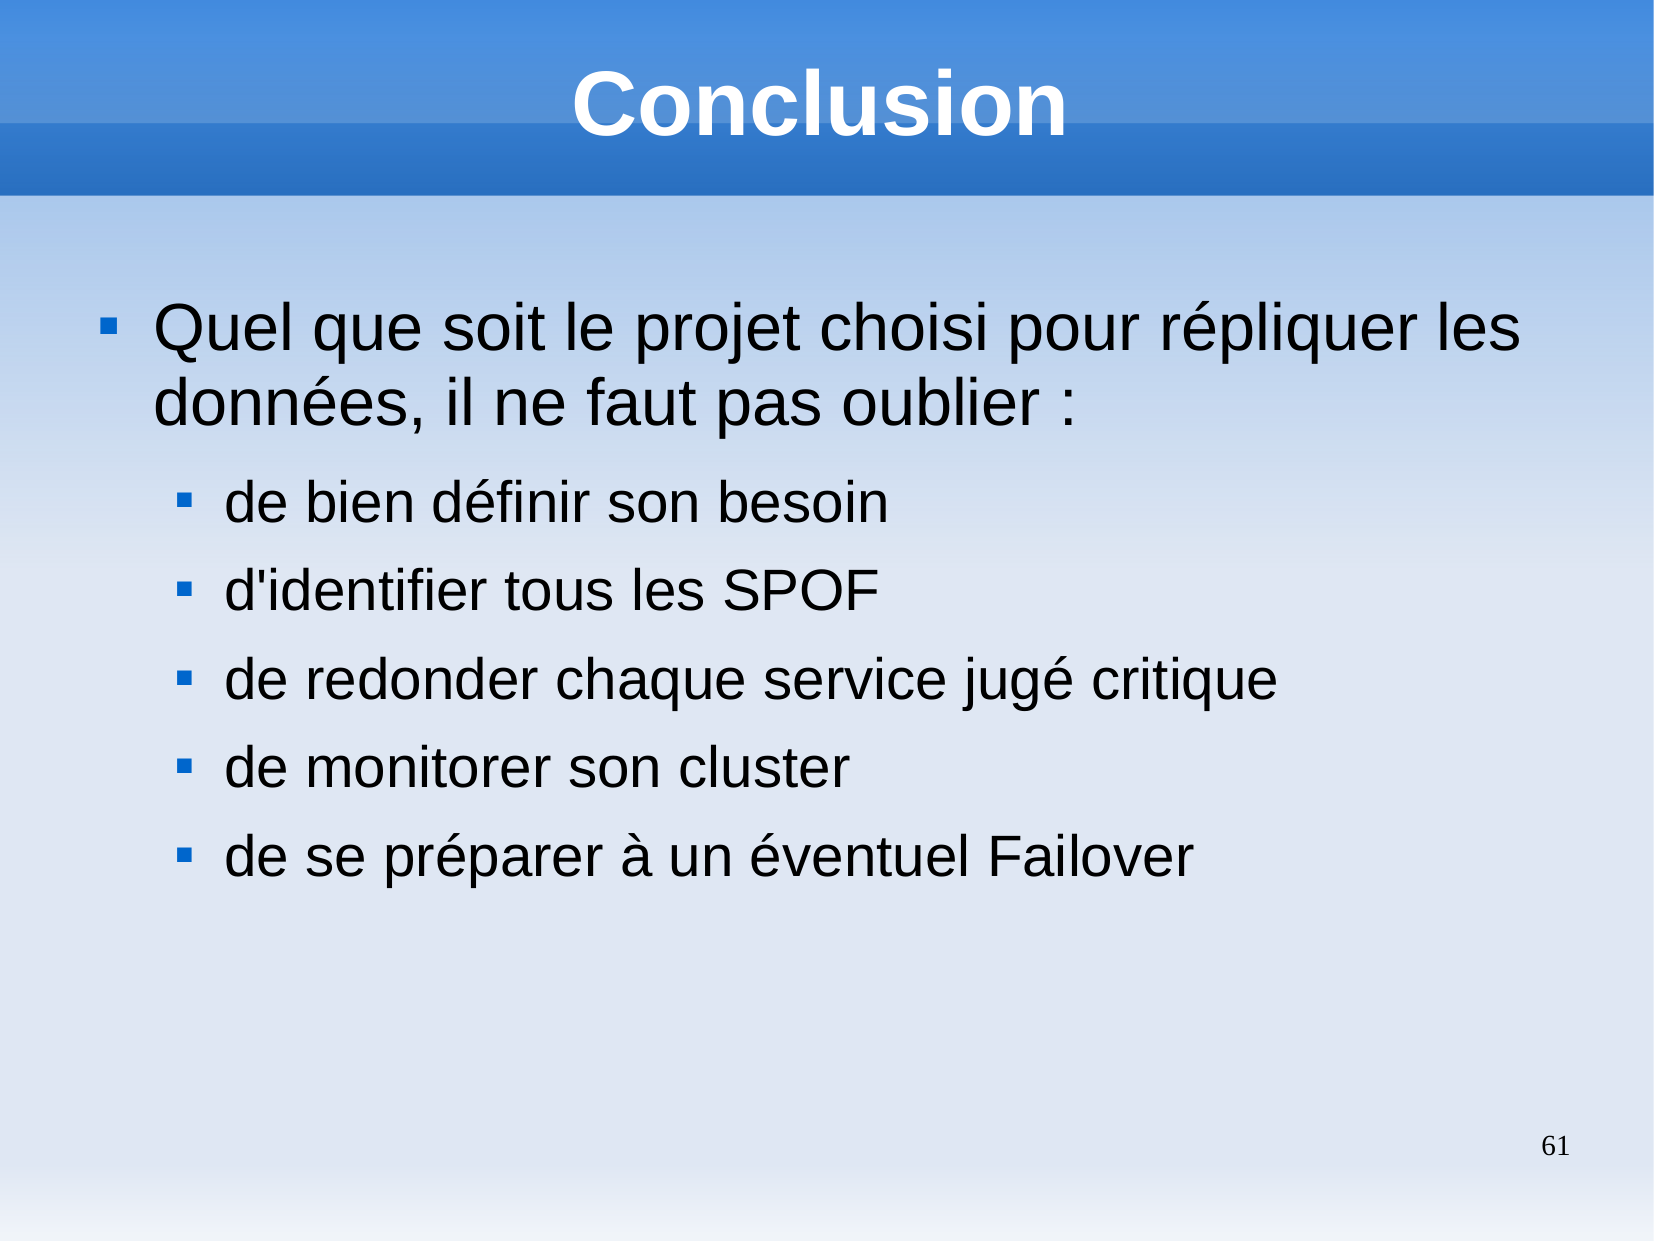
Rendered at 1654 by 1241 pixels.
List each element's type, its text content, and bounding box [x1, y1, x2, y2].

picture [0, 0, 1654, 1241]
list Quel que soit le projet choisi pour répliquer les données, il ne faut pas oublier : de bien déﬁnir son besoin d'identiﬁer tous les SPOF de redonder chaque service jugé critique de monitorer son cluster de se préparer à un éventuel Failover [82, 290, 1571, 1109]
title Conclusion [76, 0, 1565, 208]
